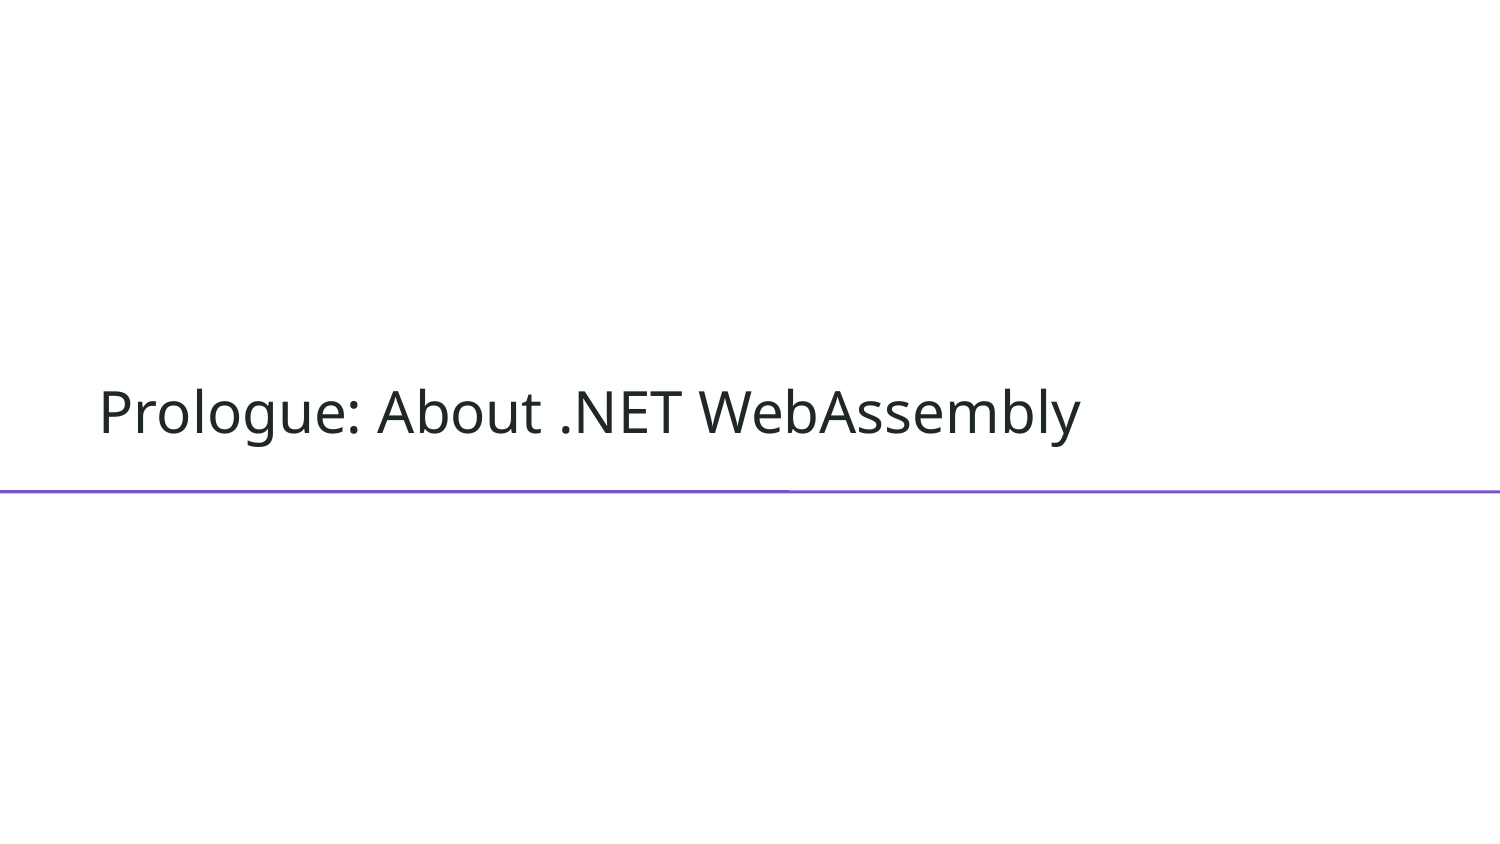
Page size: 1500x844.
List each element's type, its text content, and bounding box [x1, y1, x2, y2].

title Prologue: About .NET WebAssembly [83, 337, 1417, 466]
